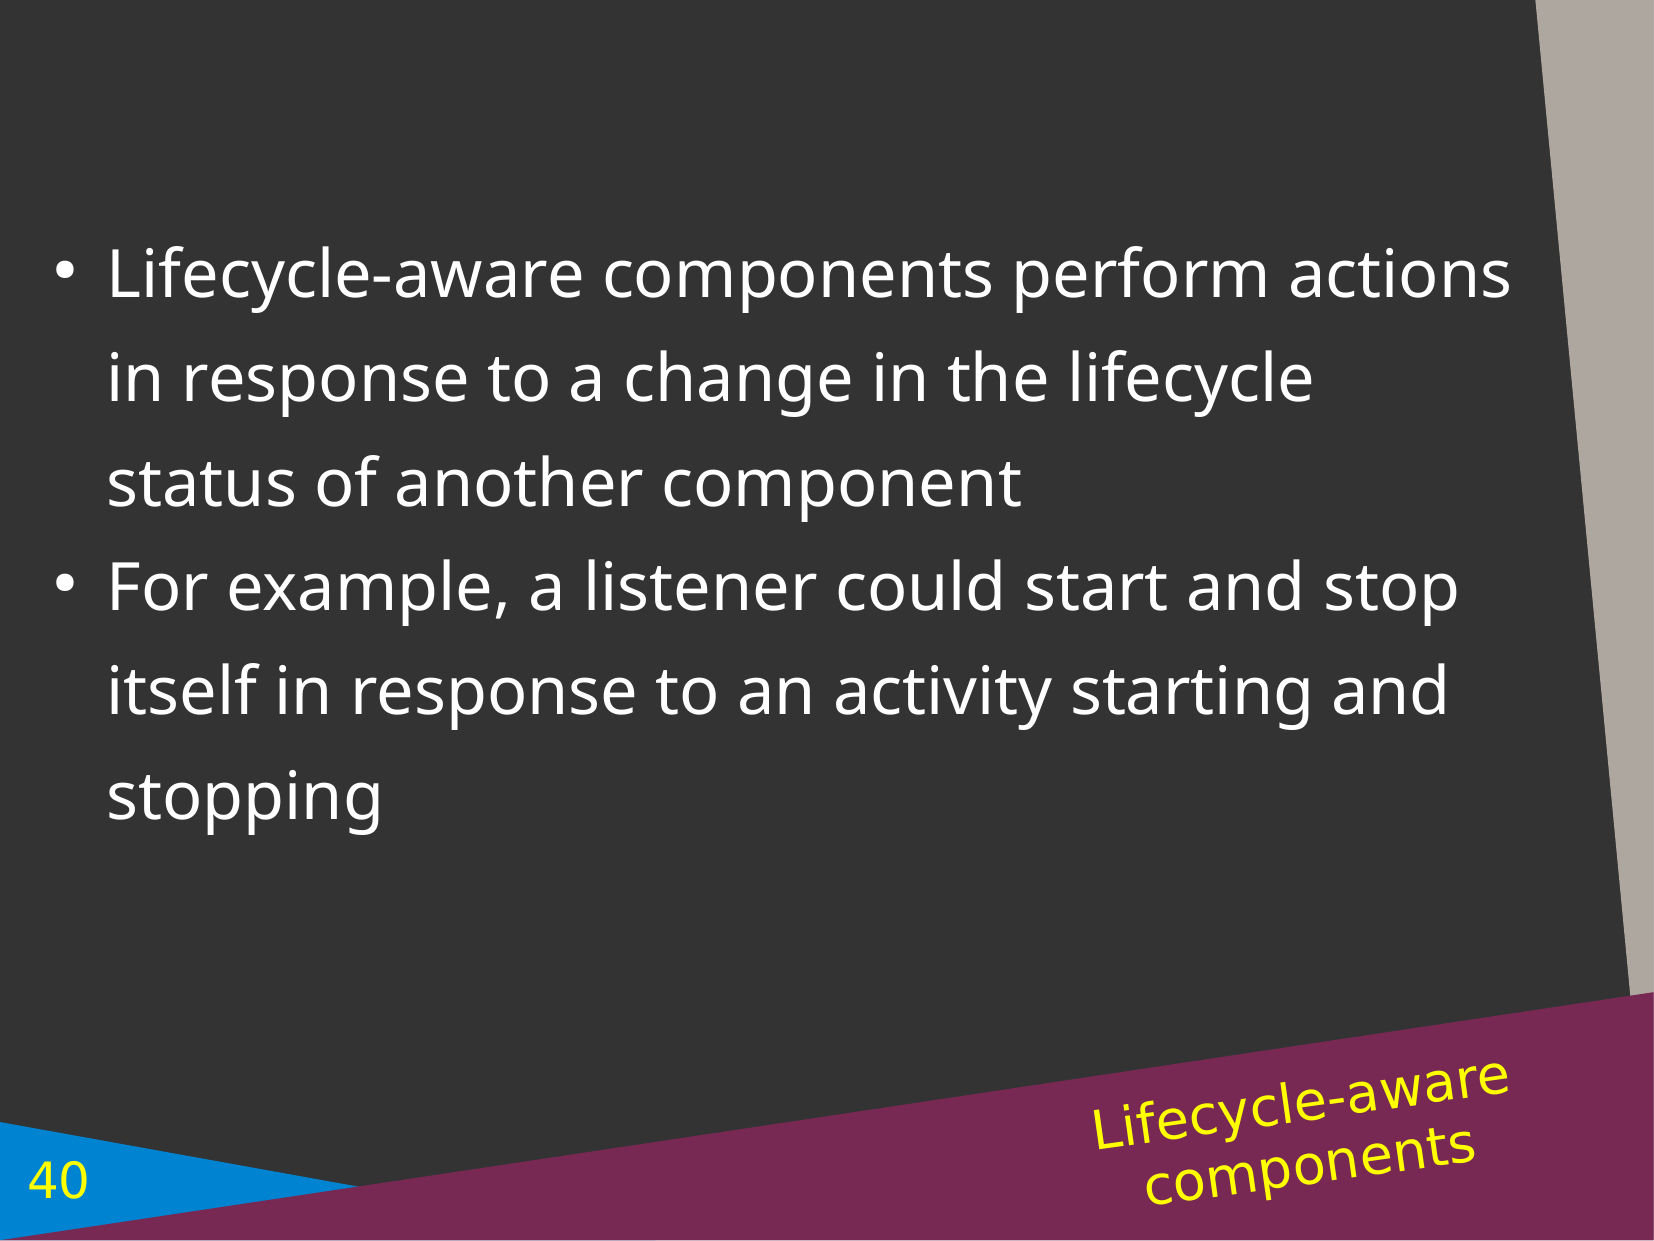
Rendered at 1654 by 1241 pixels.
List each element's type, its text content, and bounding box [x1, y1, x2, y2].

title Lifecycle-aware components [956, 995, 1654, 1241]
list Lifecycle-aware components perform actions in response to a change in the lifecycle status of another component For example, a listener could start and stop itself in response to an activity starting and stopping [35, 59, 1524, 993]
